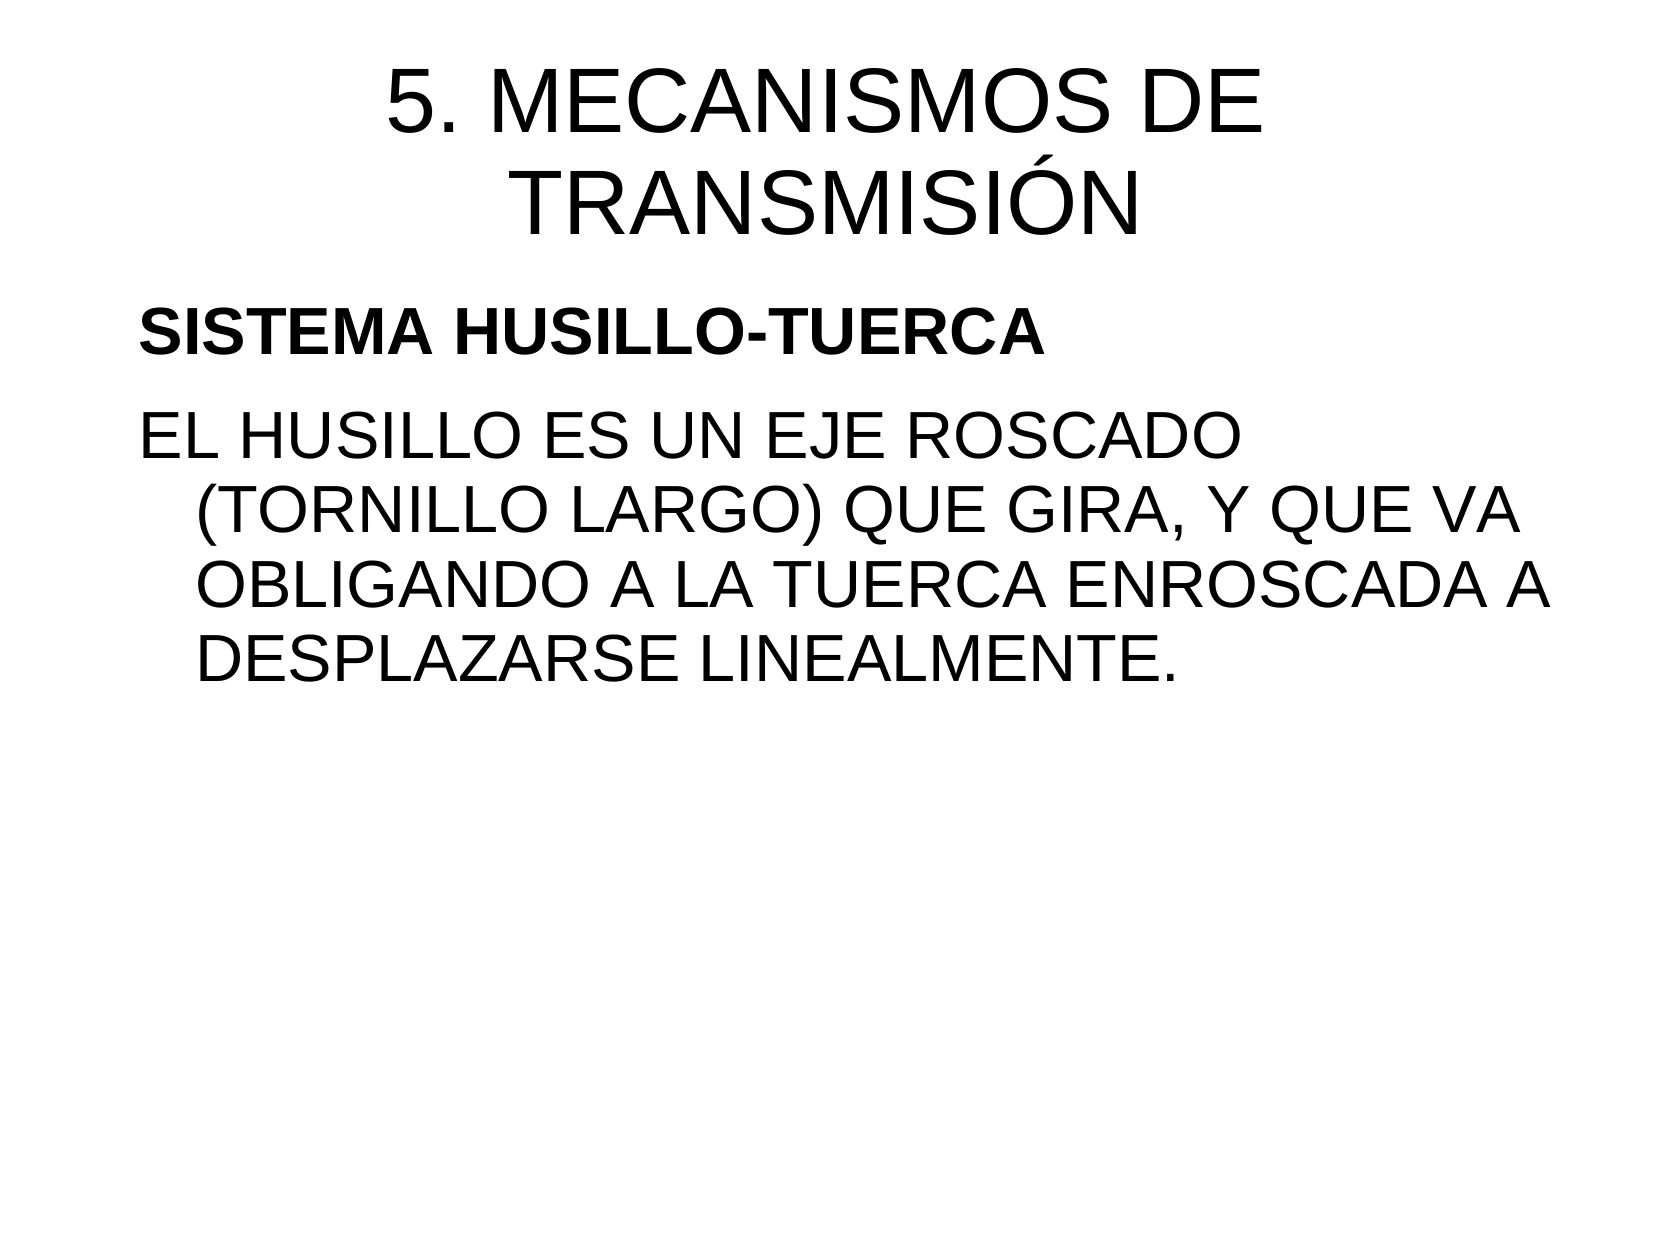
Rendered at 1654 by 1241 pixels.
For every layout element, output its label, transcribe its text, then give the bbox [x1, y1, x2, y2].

title 5. MECANISMOS DE TRANSMISIÓN [82, 50, 1571, 256]
list SISTEMA HUSILLO-TUERCA EL HUSILLO ES UN EJE ROSCADO (TORNILLO LARGO) QUE GIRA, Y QUE VA OBLIGANDO A LA TUERCA ENROSCADA A DESPLAZARSE LINEALMENTE. [82, 290, 1571, 1109]
